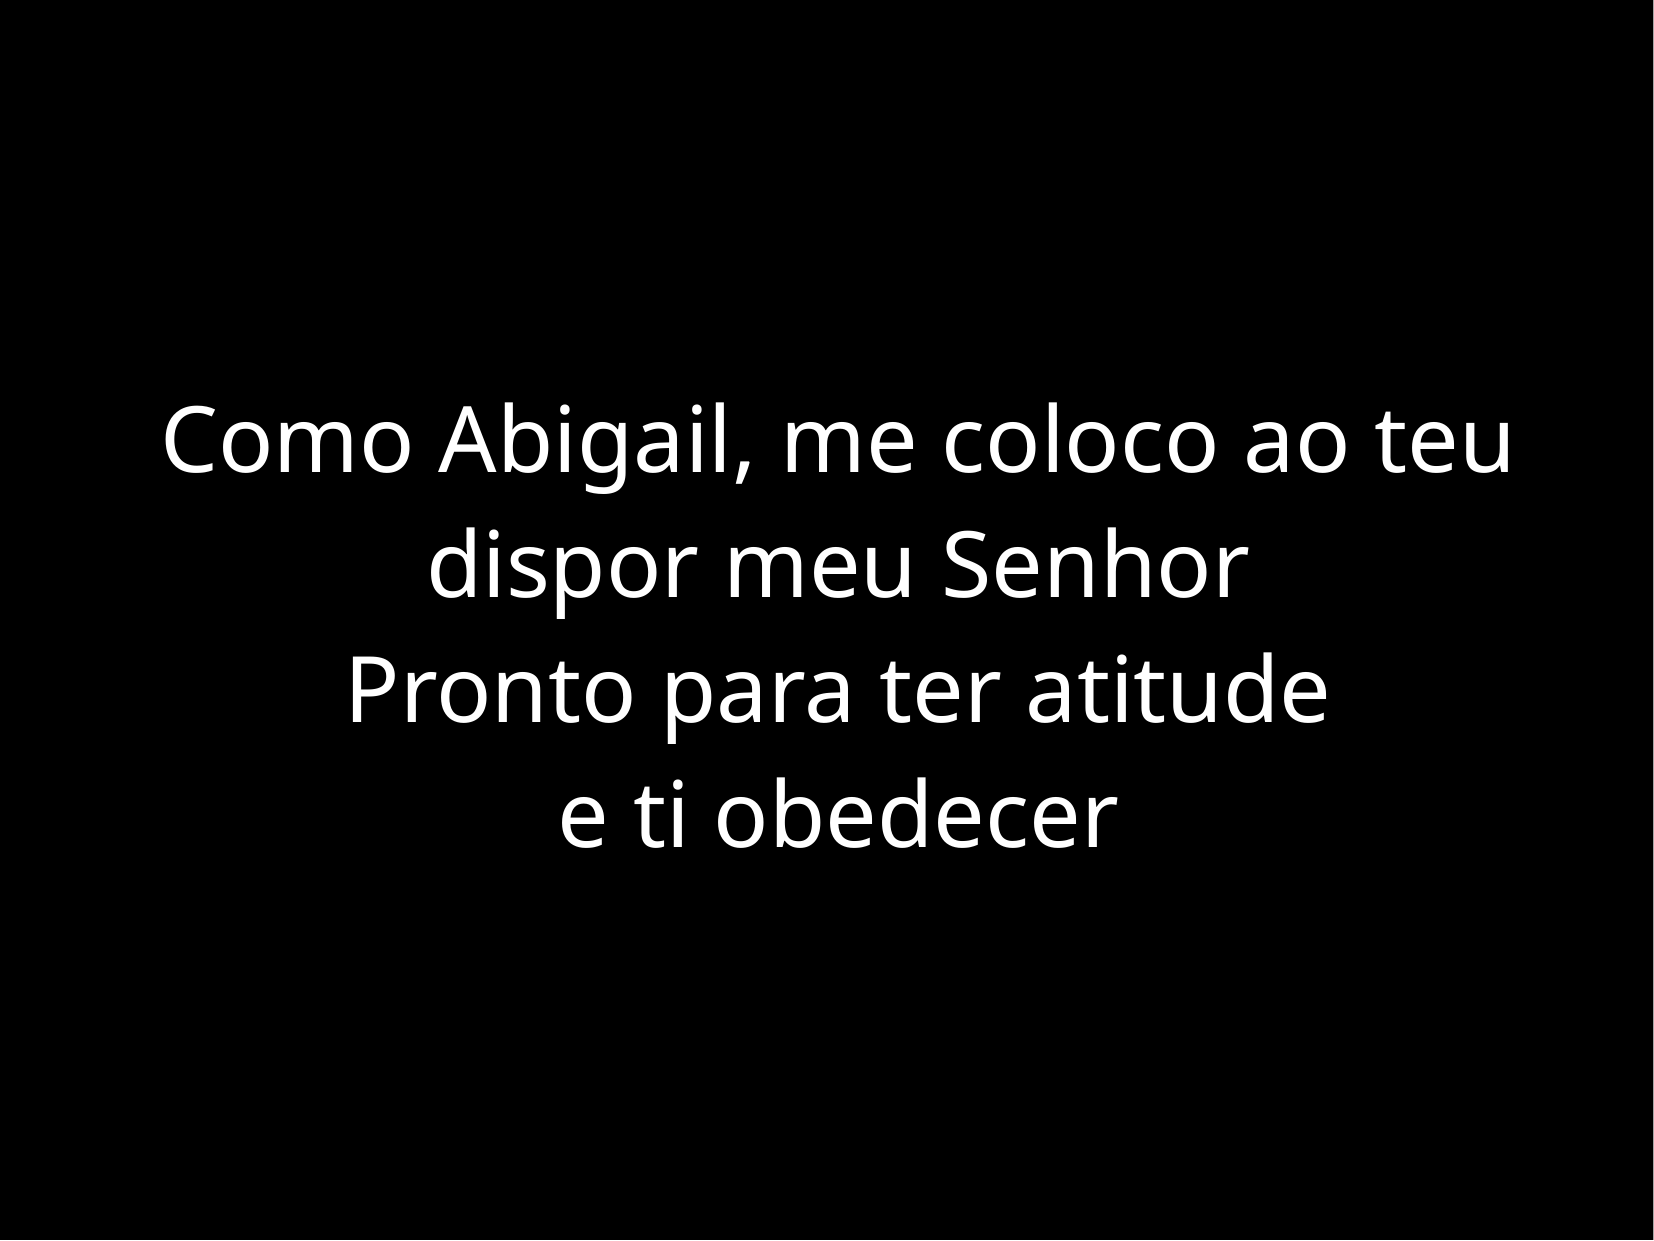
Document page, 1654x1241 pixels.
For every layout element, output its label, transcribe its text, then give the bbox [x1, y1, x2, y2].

title Como Abigail, me coloco ao teu dispor meu Senhor Pronto para ter atitude e ti obedecer [94, 35, 1583, 1215]
